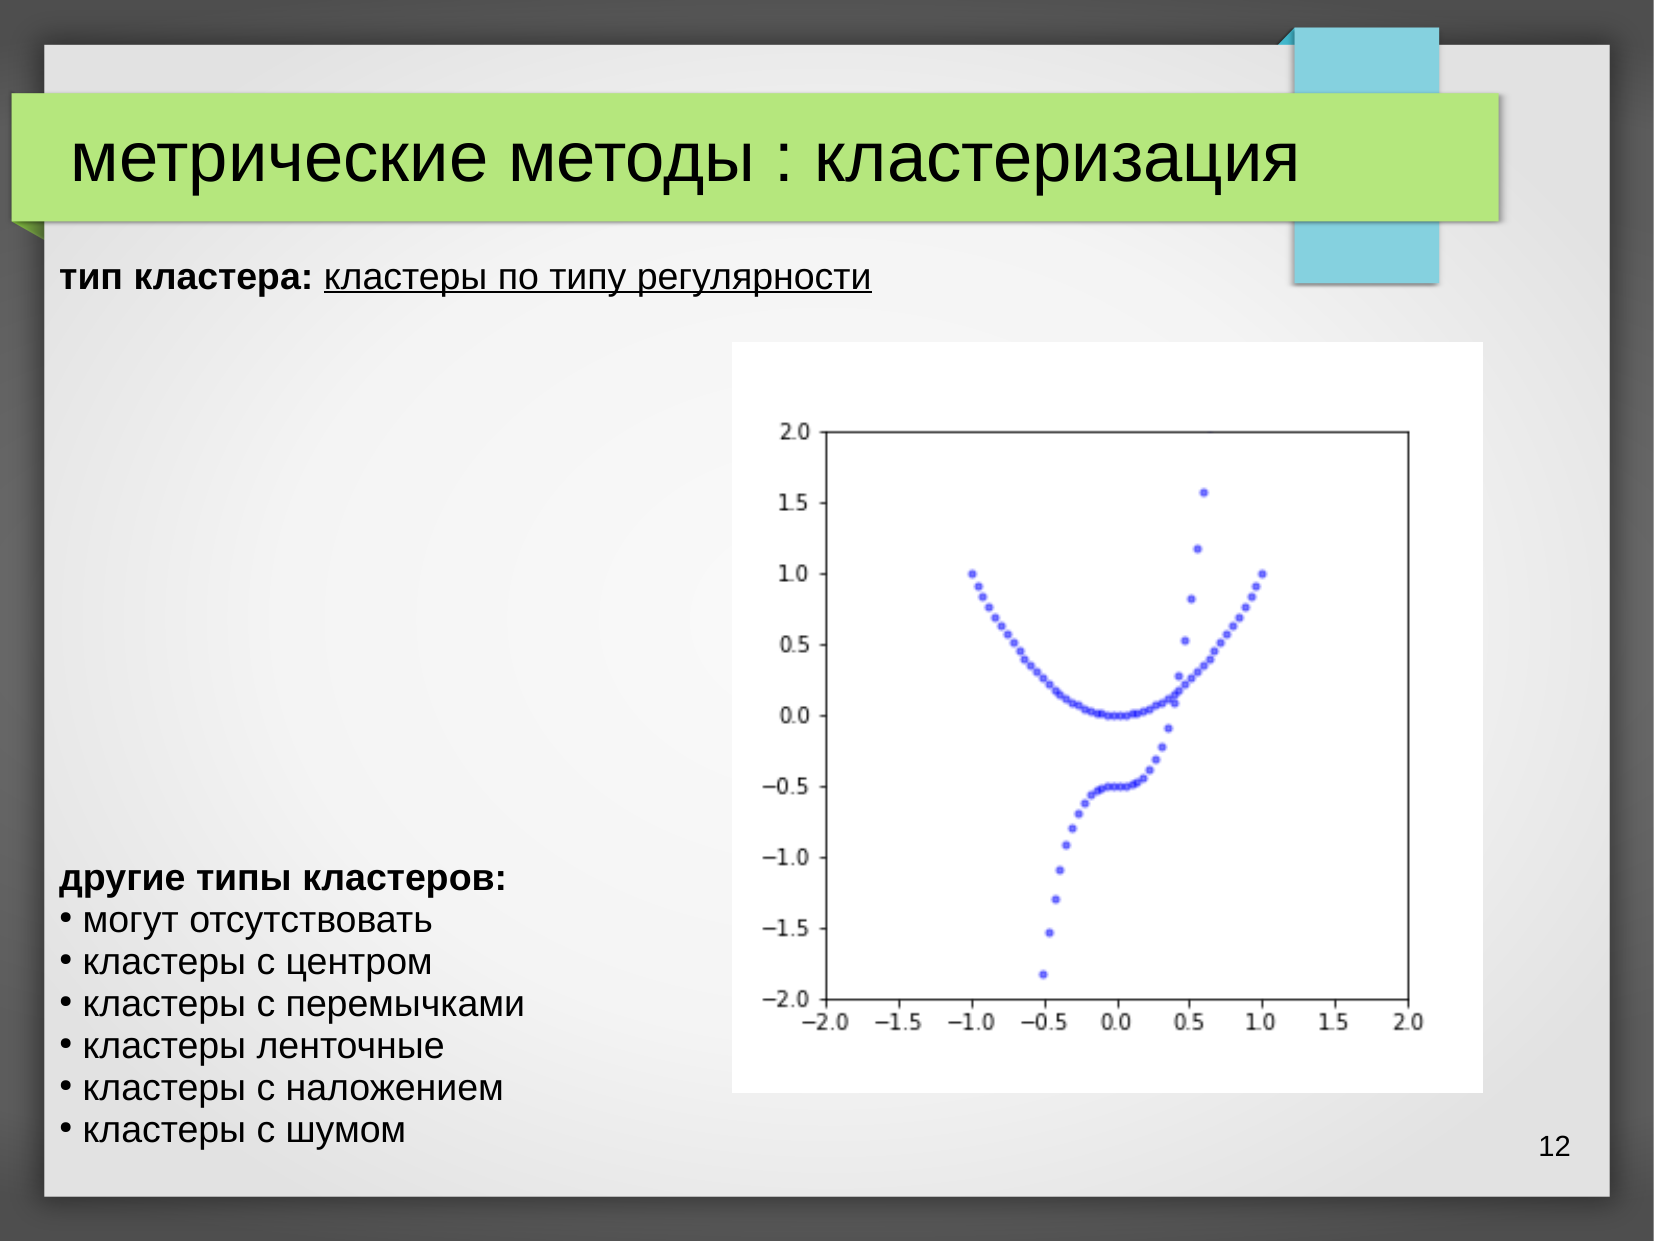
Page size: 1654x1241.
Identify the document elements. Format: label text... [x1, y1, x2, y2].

title метрические методы : кластеризация [70, 117, 1382, 197]
subtitle тип кластера: кластеры по типу регулярности [59, 209, 910, 343]
picture [0, 0, 1654, 1241]
text_box другие типы кластеров: могут отсутствовать кластеры с центром кластеры с перемычками кластеры ленточные кластеры с наложением кластеры с шумом [59, 856, 591, 1193]
